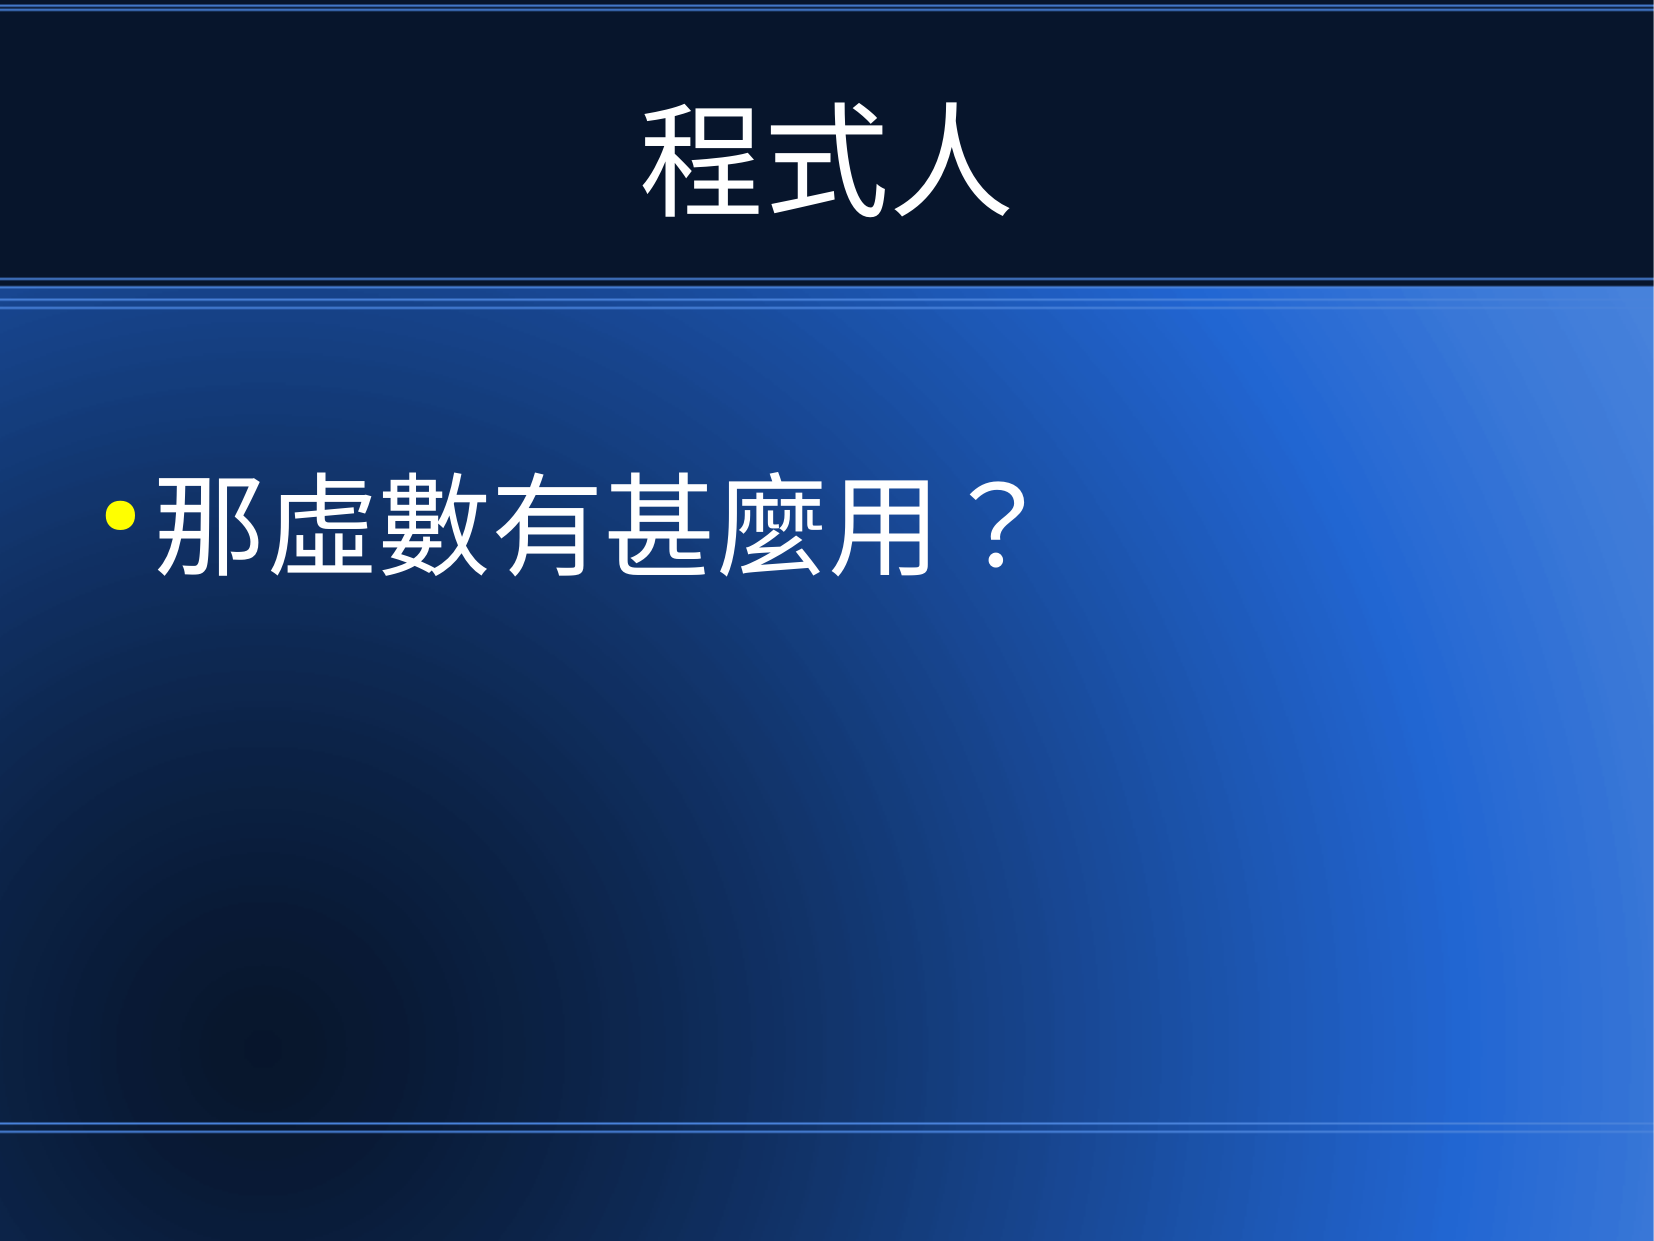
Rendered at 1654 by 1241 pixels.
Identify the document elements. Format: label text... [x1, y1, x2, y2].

title 程式人 [82, 49, 1571, 257]
picture [0, 0, 1654, 1241]
list 那虛數有甚麼用？ [82, 355, 1571, 1241]
